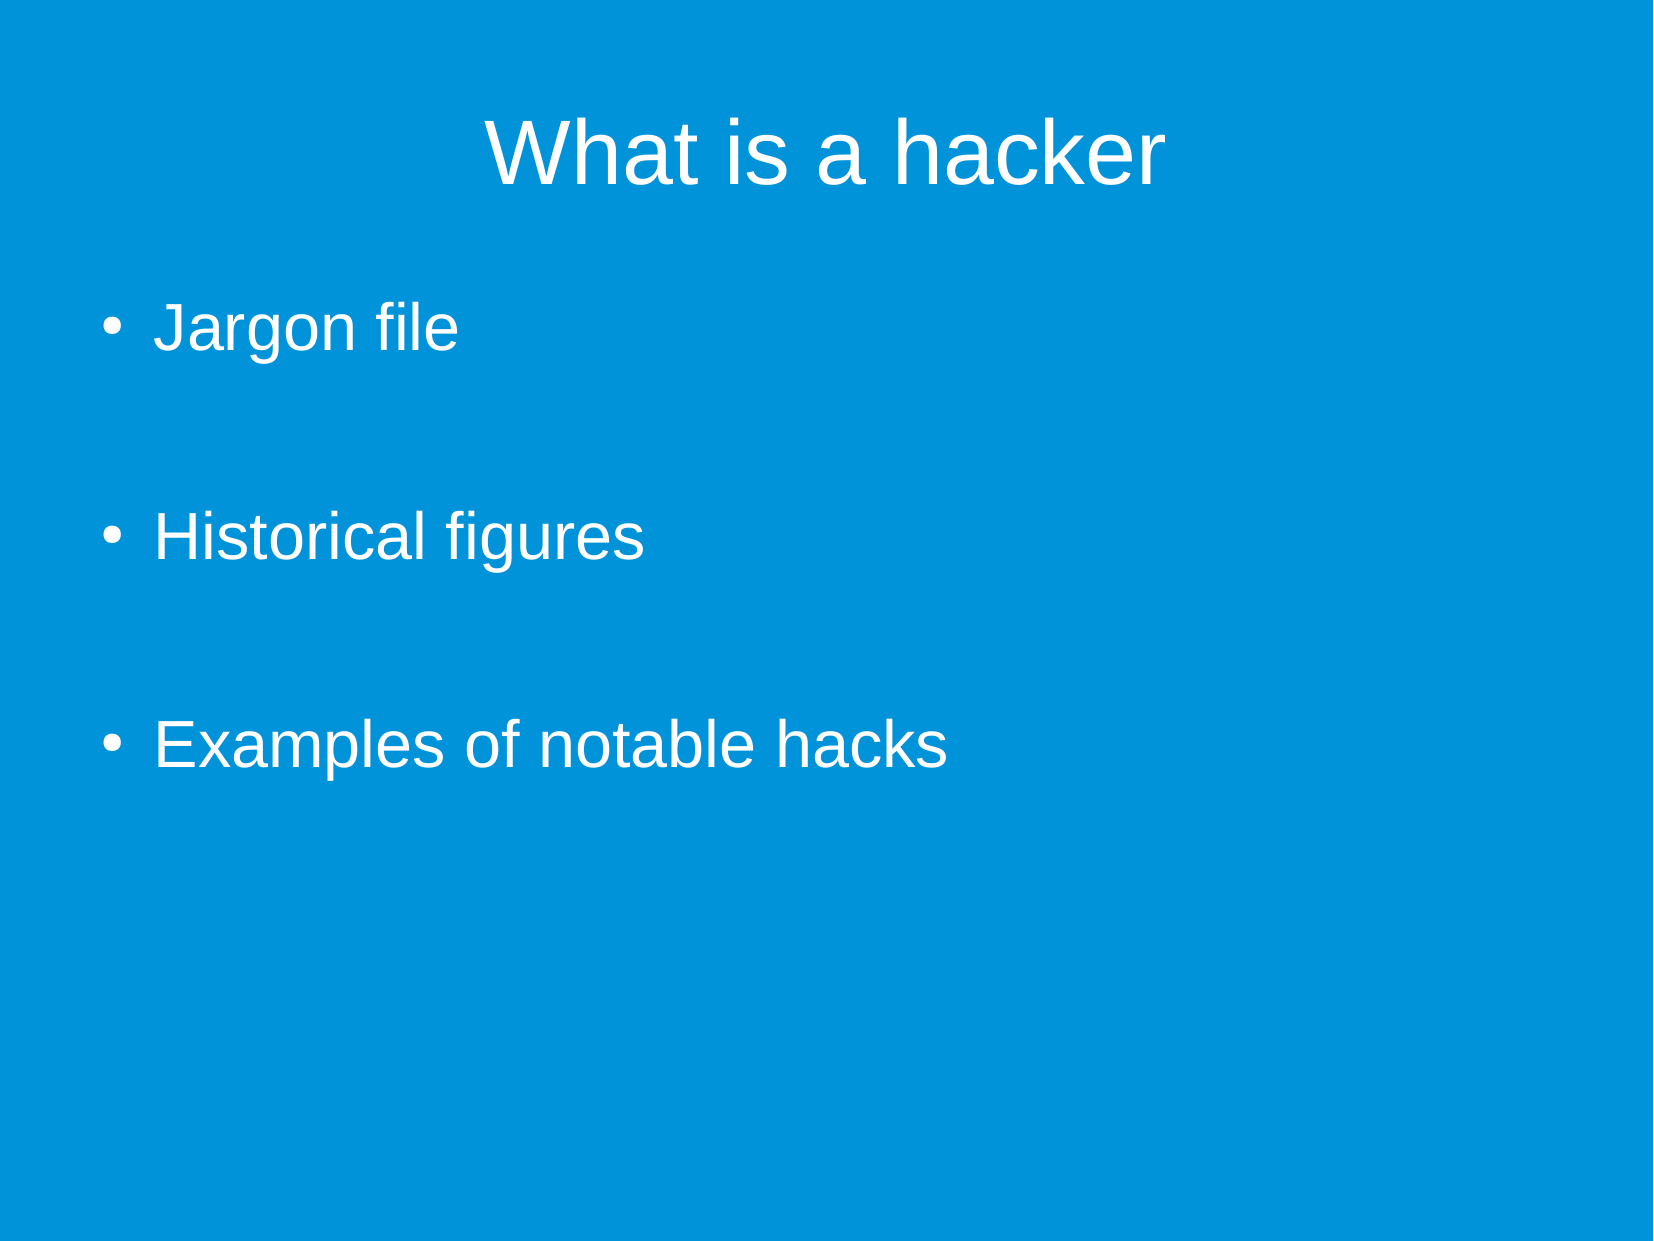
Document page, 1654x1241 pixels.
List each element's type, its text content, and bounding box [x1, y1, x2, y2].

title What is a hacker [82, 49, 1571, 257]
list Jargon file Historical figures Examples of notable hacks [82, 290, 1571, 1010]
